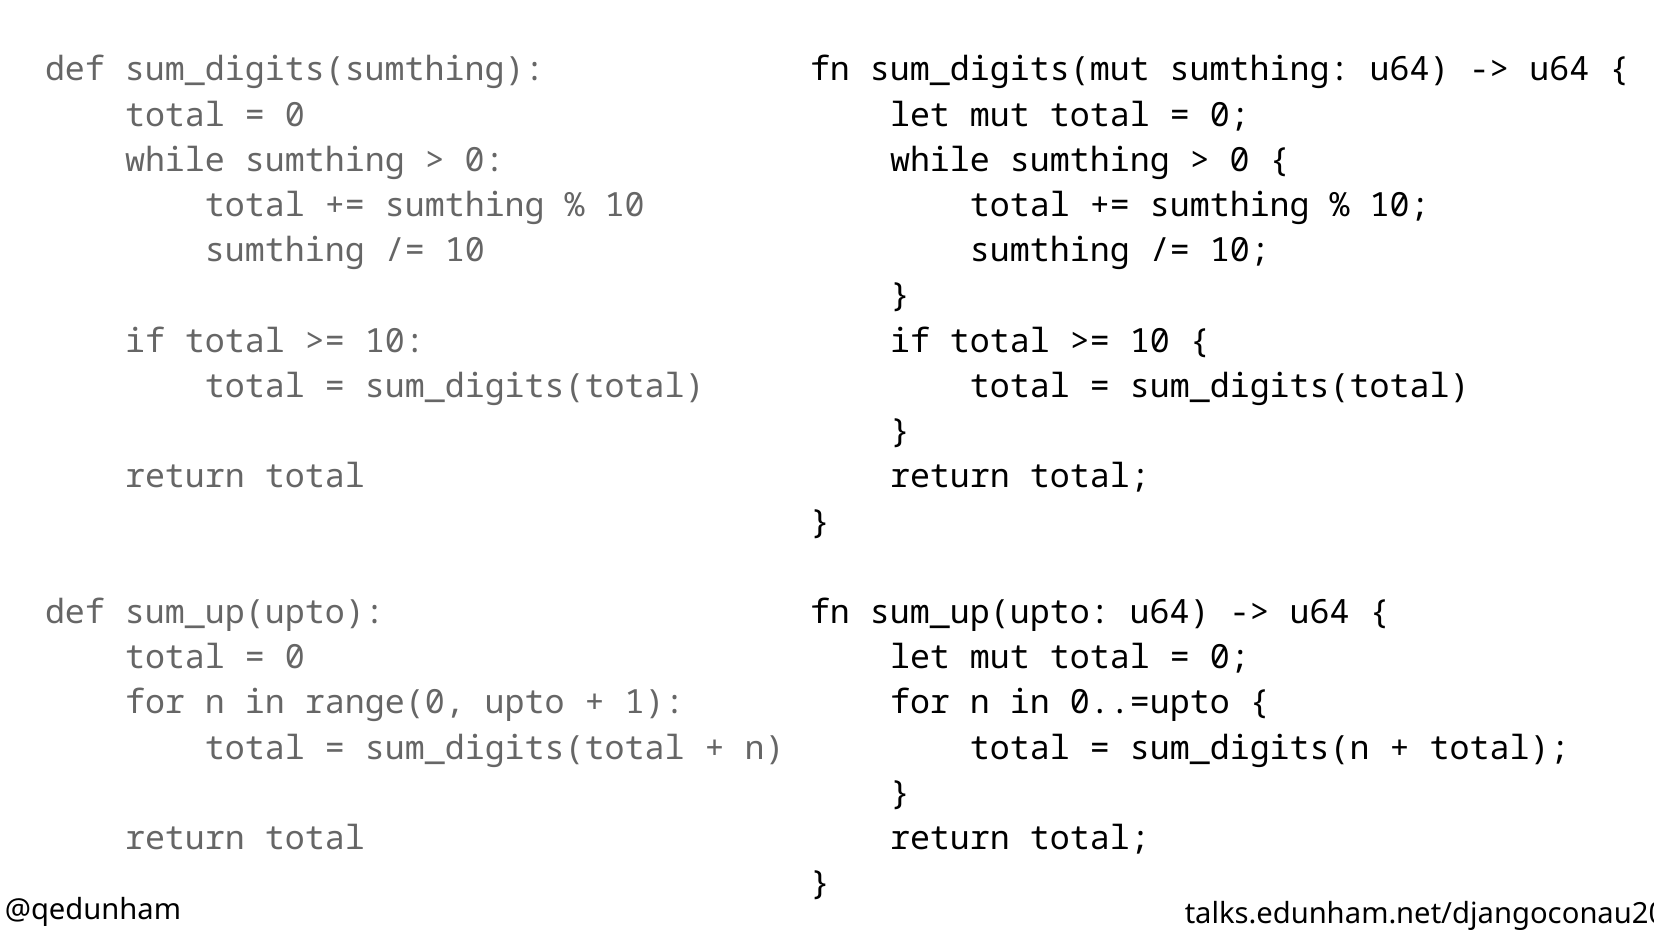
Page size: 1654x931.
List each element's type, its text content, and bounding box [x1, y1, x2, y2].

subtitle def sum_digits(sumthing): total = 0 while sumthing > 0: total += sumthing % 10 sumthing /= 10 if total >= 10: total = sum_digits(total) return total def sum_up(upto): total = 0 for n in range(0, upto + 1): total = sum_digits(total + n) return total [45, 0, 810, 755]
text_box fn sum_digits(mut sumthing: u64) -> u64 { let mut total = 0; while sumthing > 0 { total += sumthing % 10; sumthing /= 10; } if total >= 10 { total = sum_digits(total) } return total; } fn sum_up(upto: u64) -> u64 { let mut total = 0; for n in 0..=upto { total = sum_digits(n + total); } return total; } [810, 0, 1654, 793]
